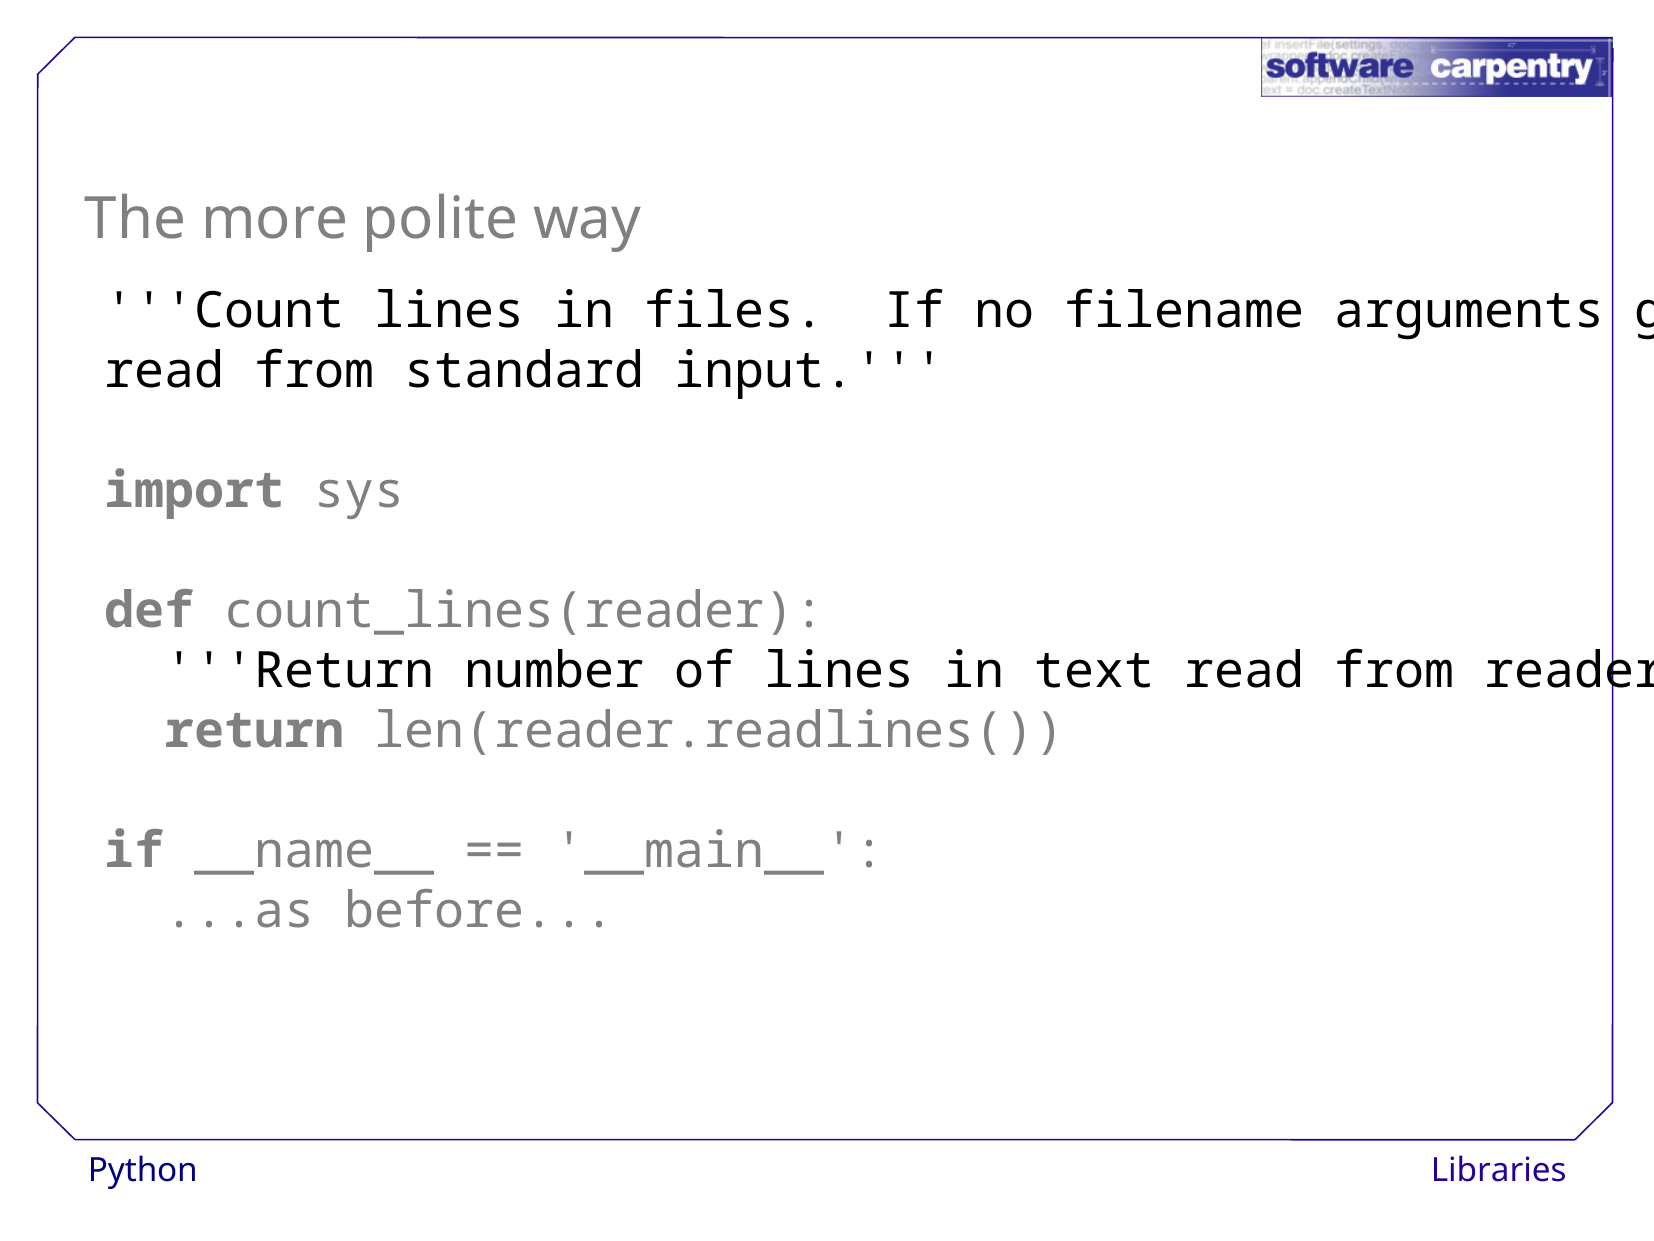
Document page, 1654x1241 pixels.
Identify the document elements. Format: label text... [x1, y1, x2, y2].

picture [1261, 39, 1613, 97]
text_box '''Count lines in files. If no filename arguments given, read from standard input.''' import sys def count_lines(reader): '''Return number of lines in text read from reader.''' return len(reader.readlines()) if __name__ == '__main__': ...as before... [89, 270, 1546, 1093]
text_box The more polite way [70, 138, 807, 259]
